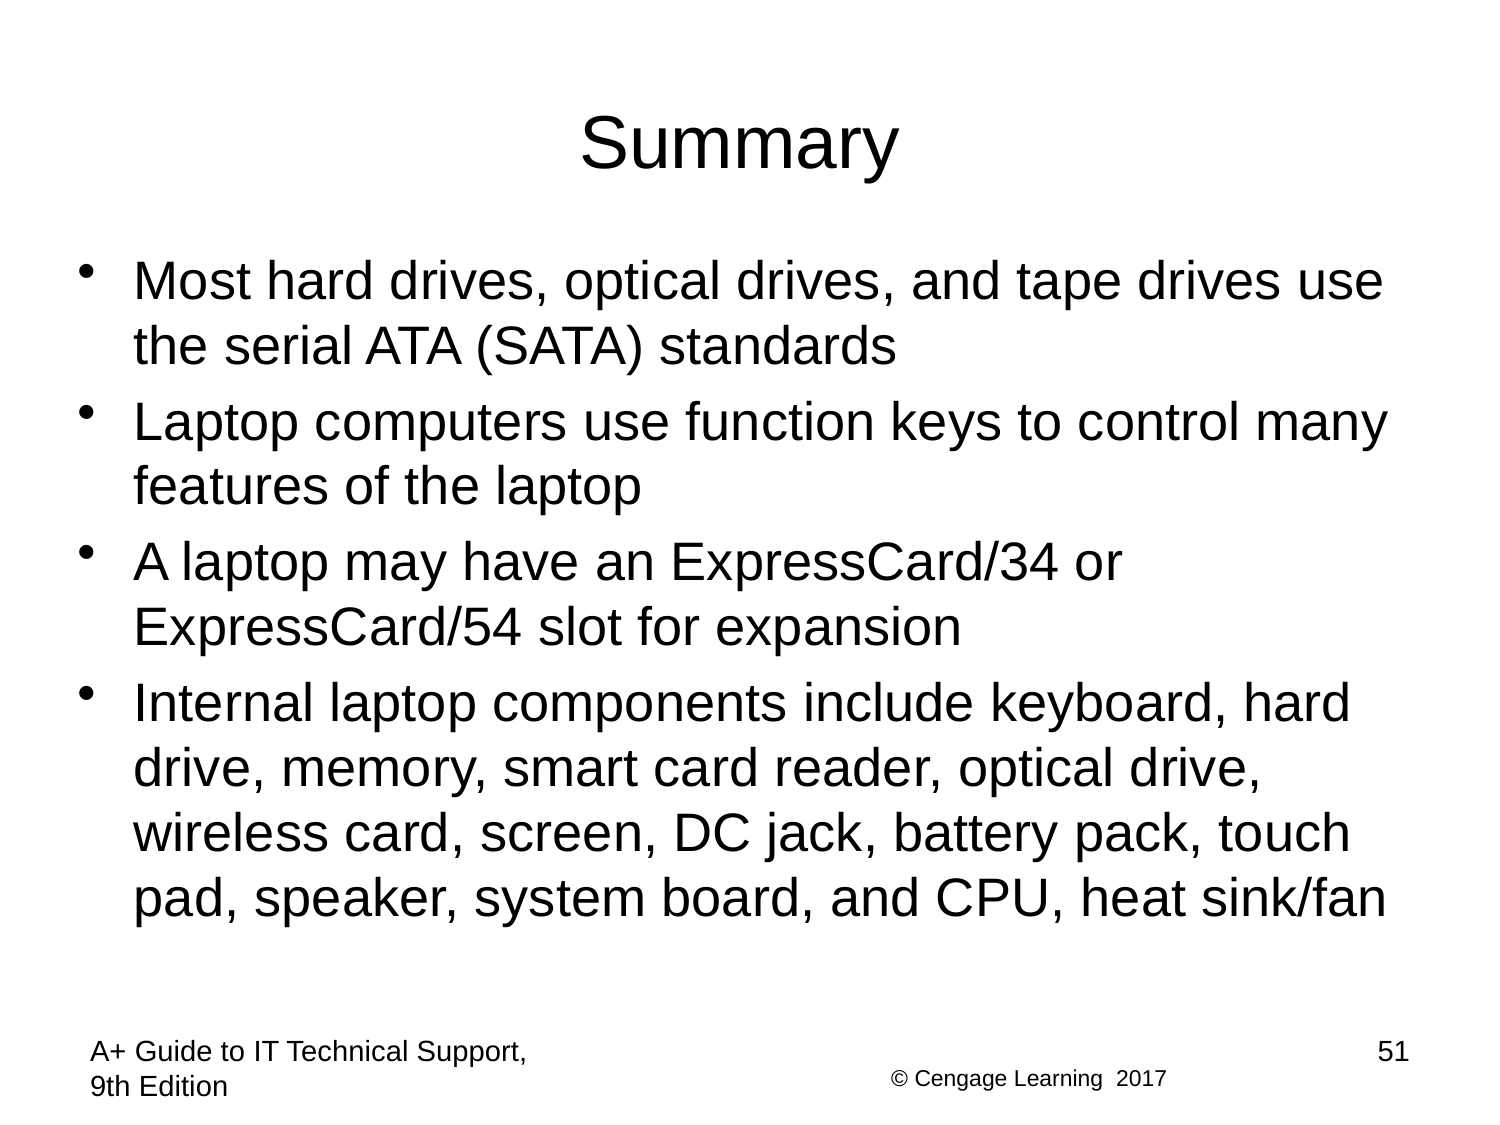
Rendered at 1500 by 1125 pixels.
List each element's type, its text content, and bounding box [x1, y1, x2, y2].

footer A+ Guide to IT Technical Support, 9th Edition [75, 1024, 588, 1103]
list Most hard drives, optical drives, and tape drives use the serial ATA (SATA) standards Laptop computers use function keys to control many features of the laptop A laptop may have an ExpressCard/34 or ExpressCard/54 slot for expansion Internal laptop components include keyboard, hard drive, memory, smart card reader, optical drive, wireless card, screen, DC jack, battery pack, touch pad, speaker, system board, and CPU, heat sink/fan [62, 237, 1450, 988]
title Summary [75, 45, 1425, 233]
slide_number <number> [1312, 1024, 1425, 1103]
